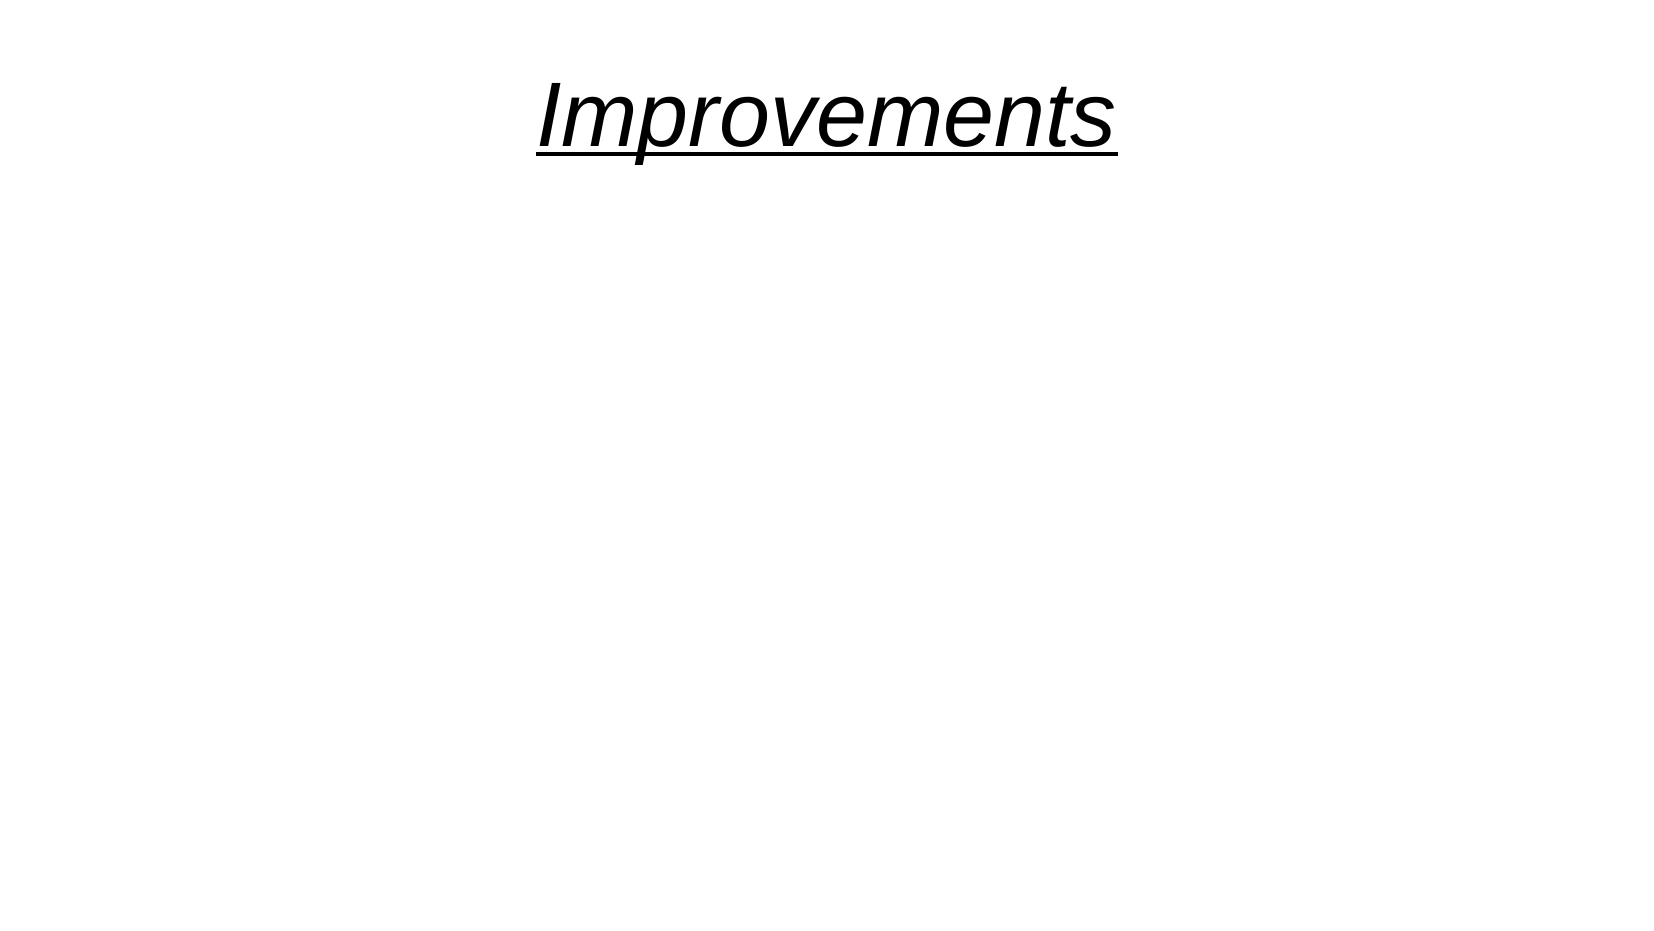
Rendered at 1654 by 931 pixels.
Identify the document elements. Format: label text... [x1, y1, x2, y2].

title Improvements [82, 37, 1571, 193]
